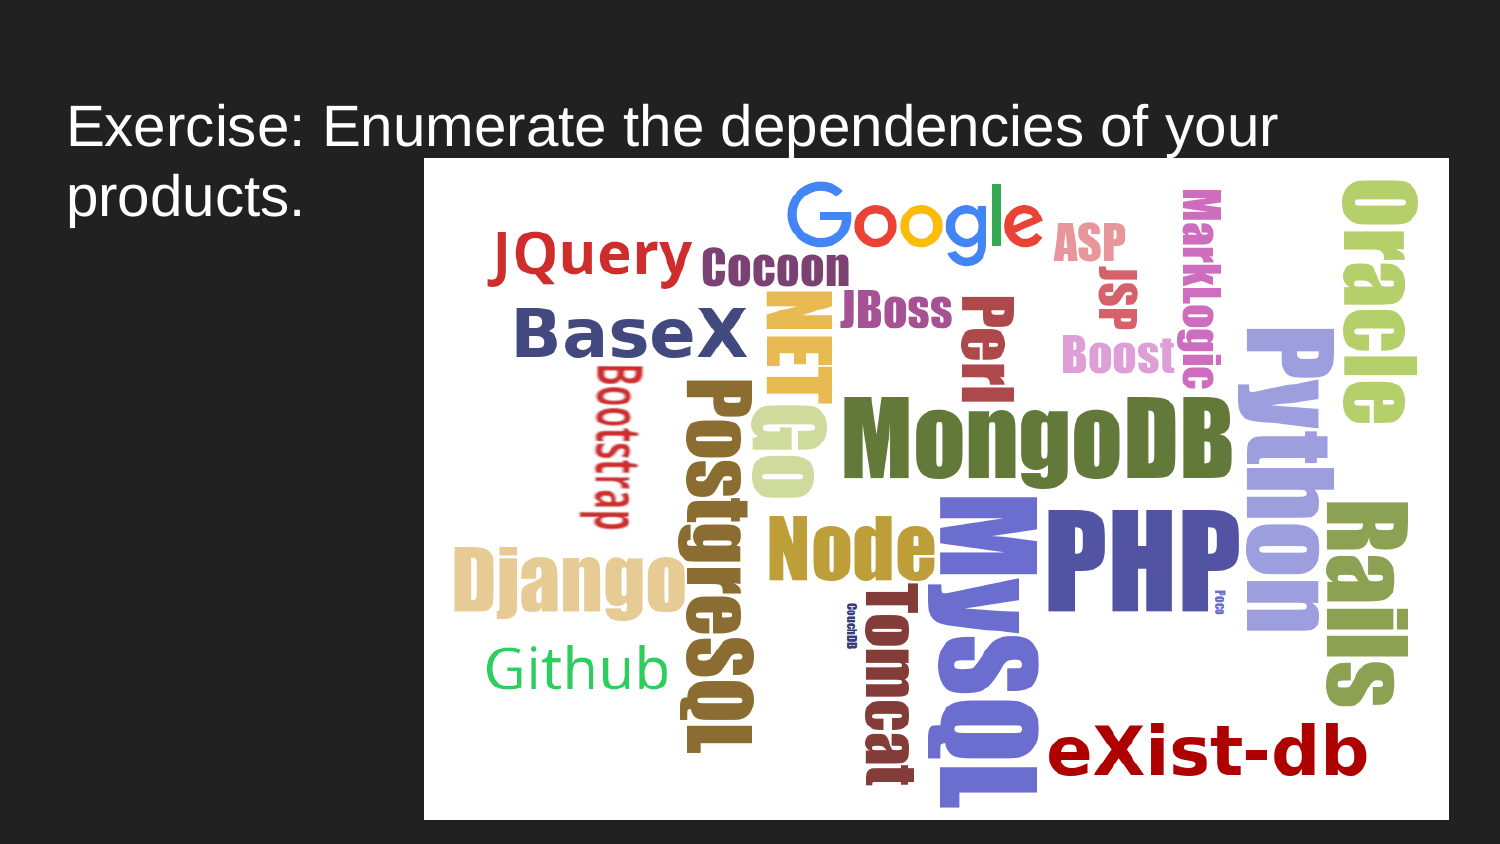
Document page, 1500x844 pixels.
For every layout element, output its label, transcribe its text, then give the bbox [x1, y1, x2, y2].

picture [424, 158, 1449, 820]
title Exercise: Enumerate the dependencies of your products. [51, 72, 1449, 167]
